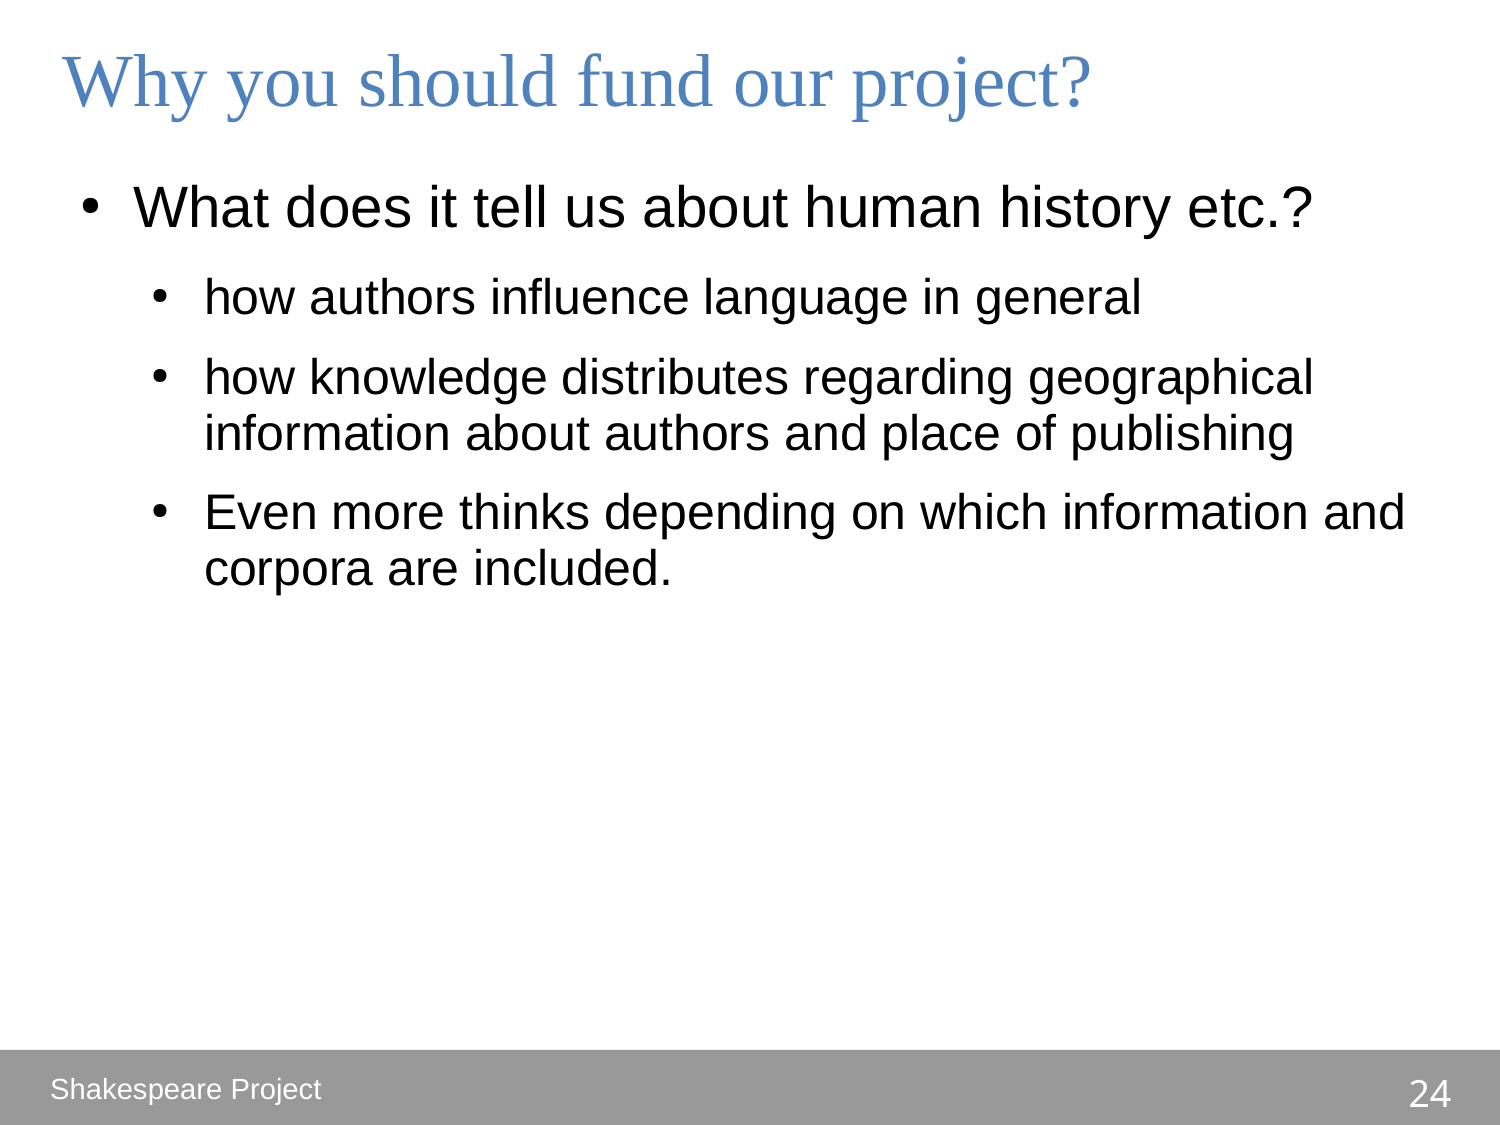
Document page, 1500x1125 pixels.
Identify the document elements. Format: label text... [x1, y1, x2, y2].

slide_number <number> [1393, 1062, 1477, 1111]
footer Shakespeare Project [35, 1062, 1276, 1111]
title Why you should fund our project? [62, 12, 1450, 150]
list What does it tell us about human history etc.? how authors influence language in general how knowledge distributes regarding geographical information about authors and place of publishing Even more thinks depending on which information and corpora are included. [62, 175, 1450, 1025]
